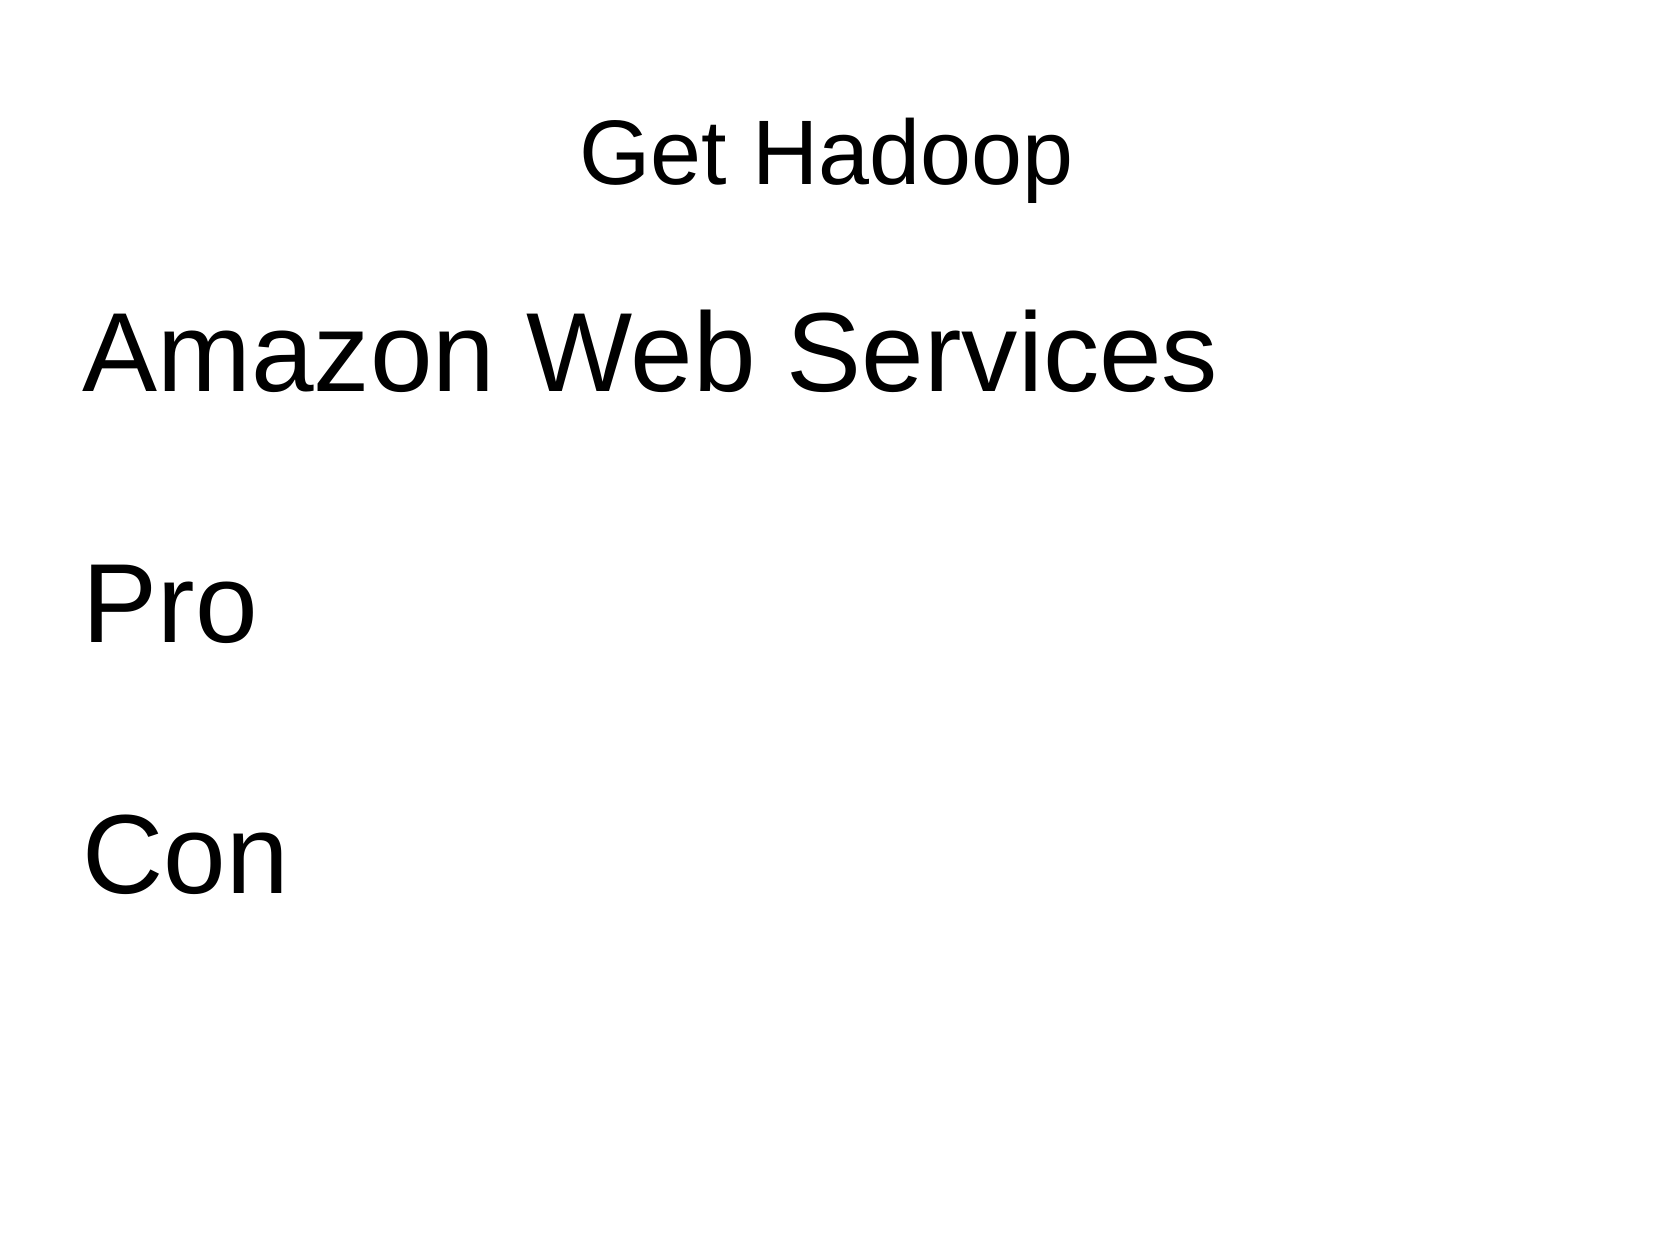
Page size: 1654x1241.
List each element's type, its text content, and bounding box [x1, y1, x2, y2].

title Get Hadoop [82, 49, 1571, 257]
subtitle Amazon Web Services Pro Con [82, 290, 1571, 1010]
